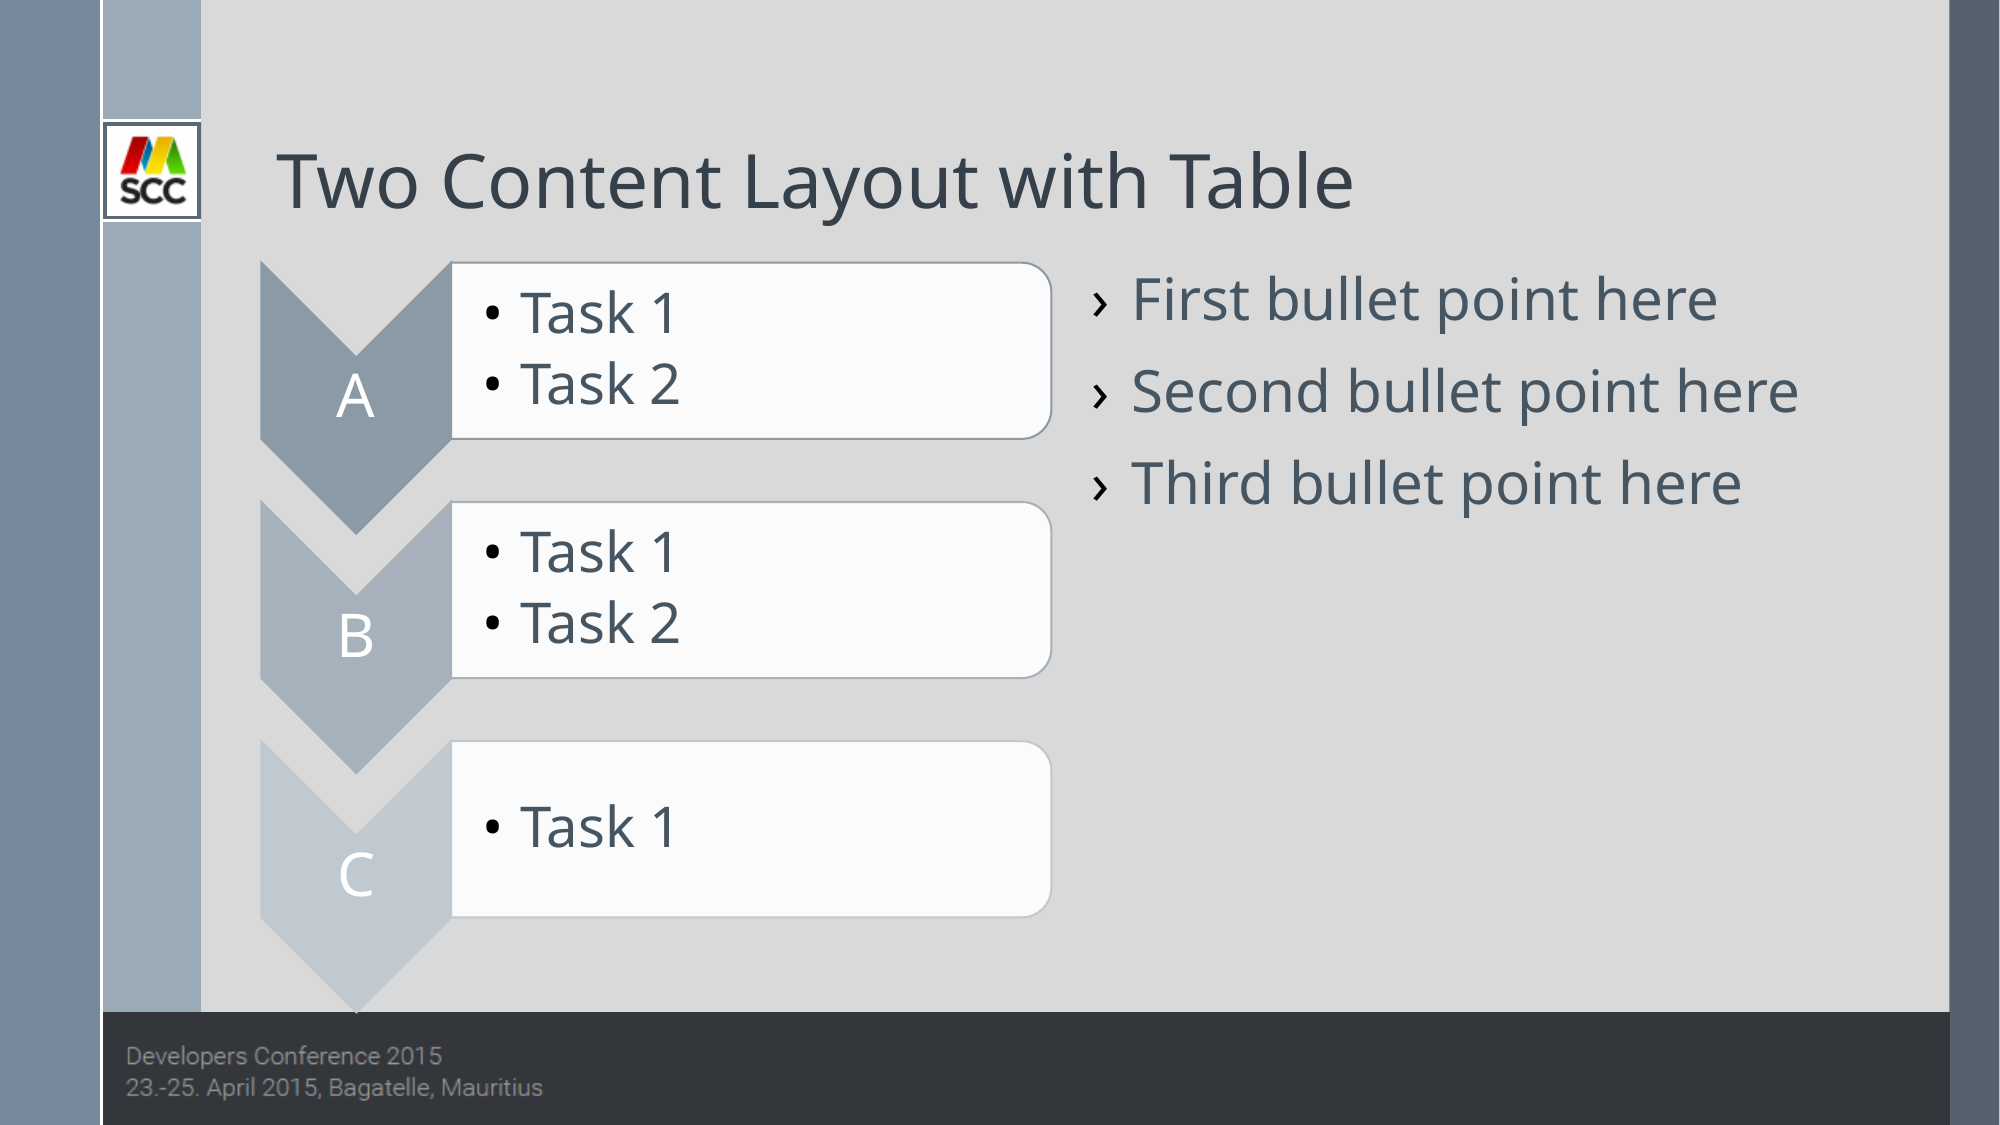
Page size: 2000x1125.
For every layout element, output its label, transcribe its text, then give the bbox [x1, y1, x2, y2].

text_box A [261, 262, 452, 534]
text_box B [261, 501, 451, 774]
text_box C [261, 741, 451, 1013]
text_box Task 1 [451, 741, 1052, 918]
text_box Task 1 Task 2 [451, 262, 1052, 439]
list First bullet point here Second bullet point here Third bullet point here [1076, 262, 1867, 1013]
title Two Content Layout with Table [261, 29, 1867, 233]
text_box Task 1 Task 2 [451, 501, 1052, 679]
